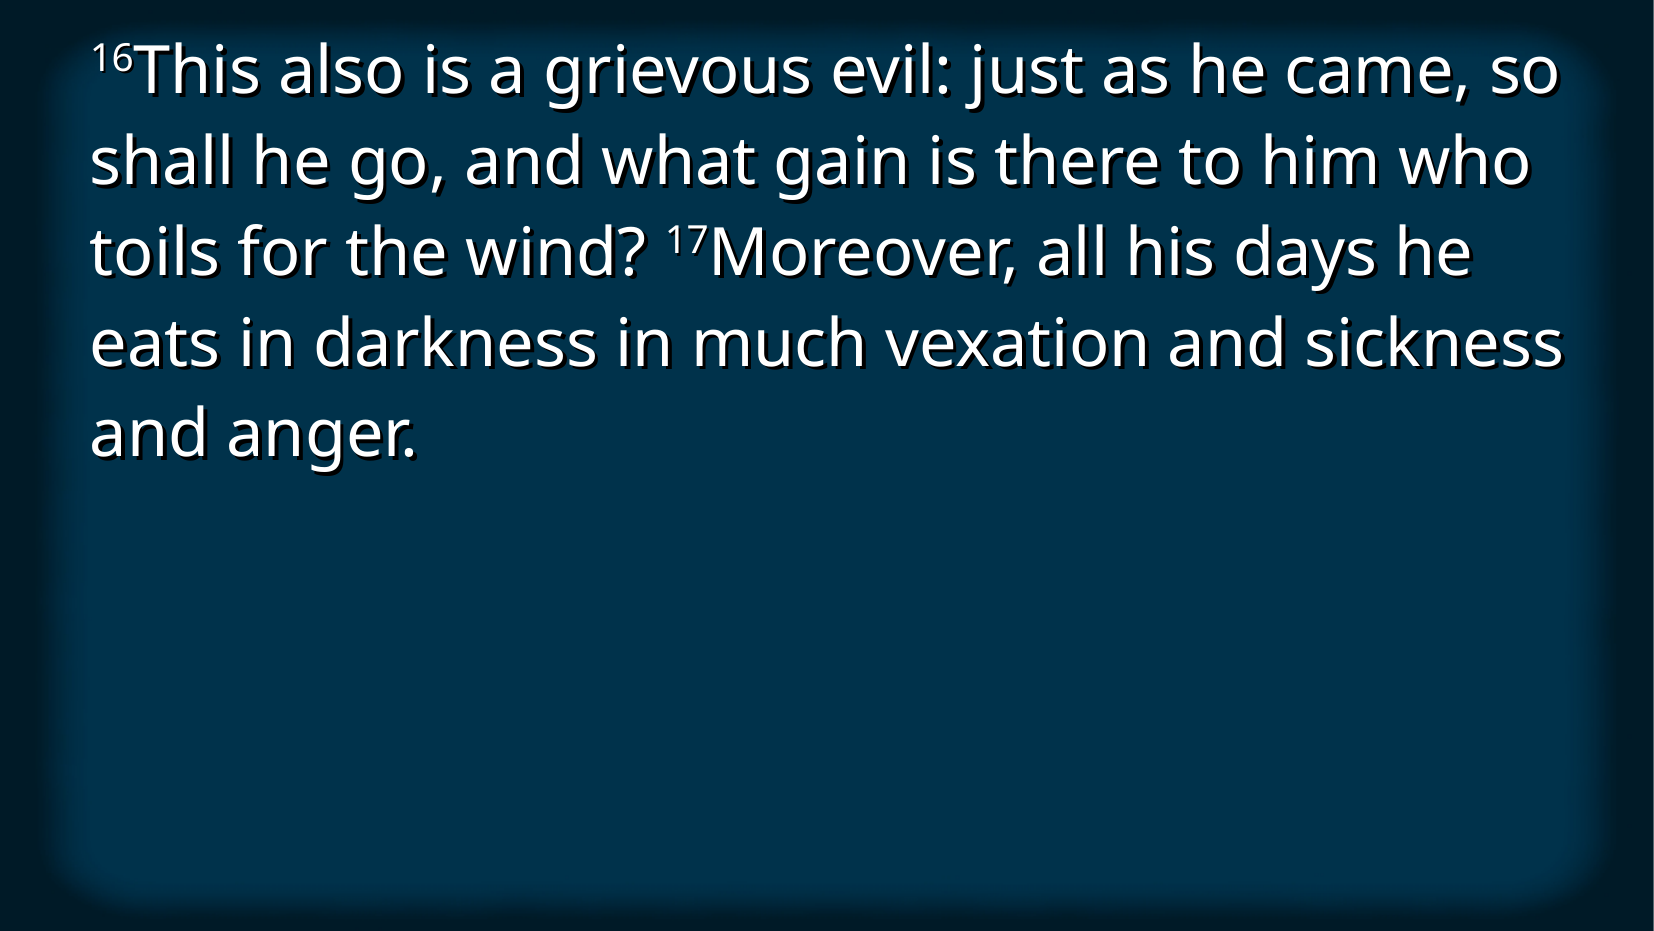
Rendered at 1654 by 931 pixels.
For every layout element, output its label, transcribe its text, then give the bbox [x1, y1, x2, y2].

text_box 16This also is a grievous evil: just as he came, so shall he go, and what gain is there to him who toils for the wind? 17Moreover, all his days he eats in darkness in much vexation and sickness and anger. [75, 15, 1591, 474]
picture [0, 0, 1654, 931]
